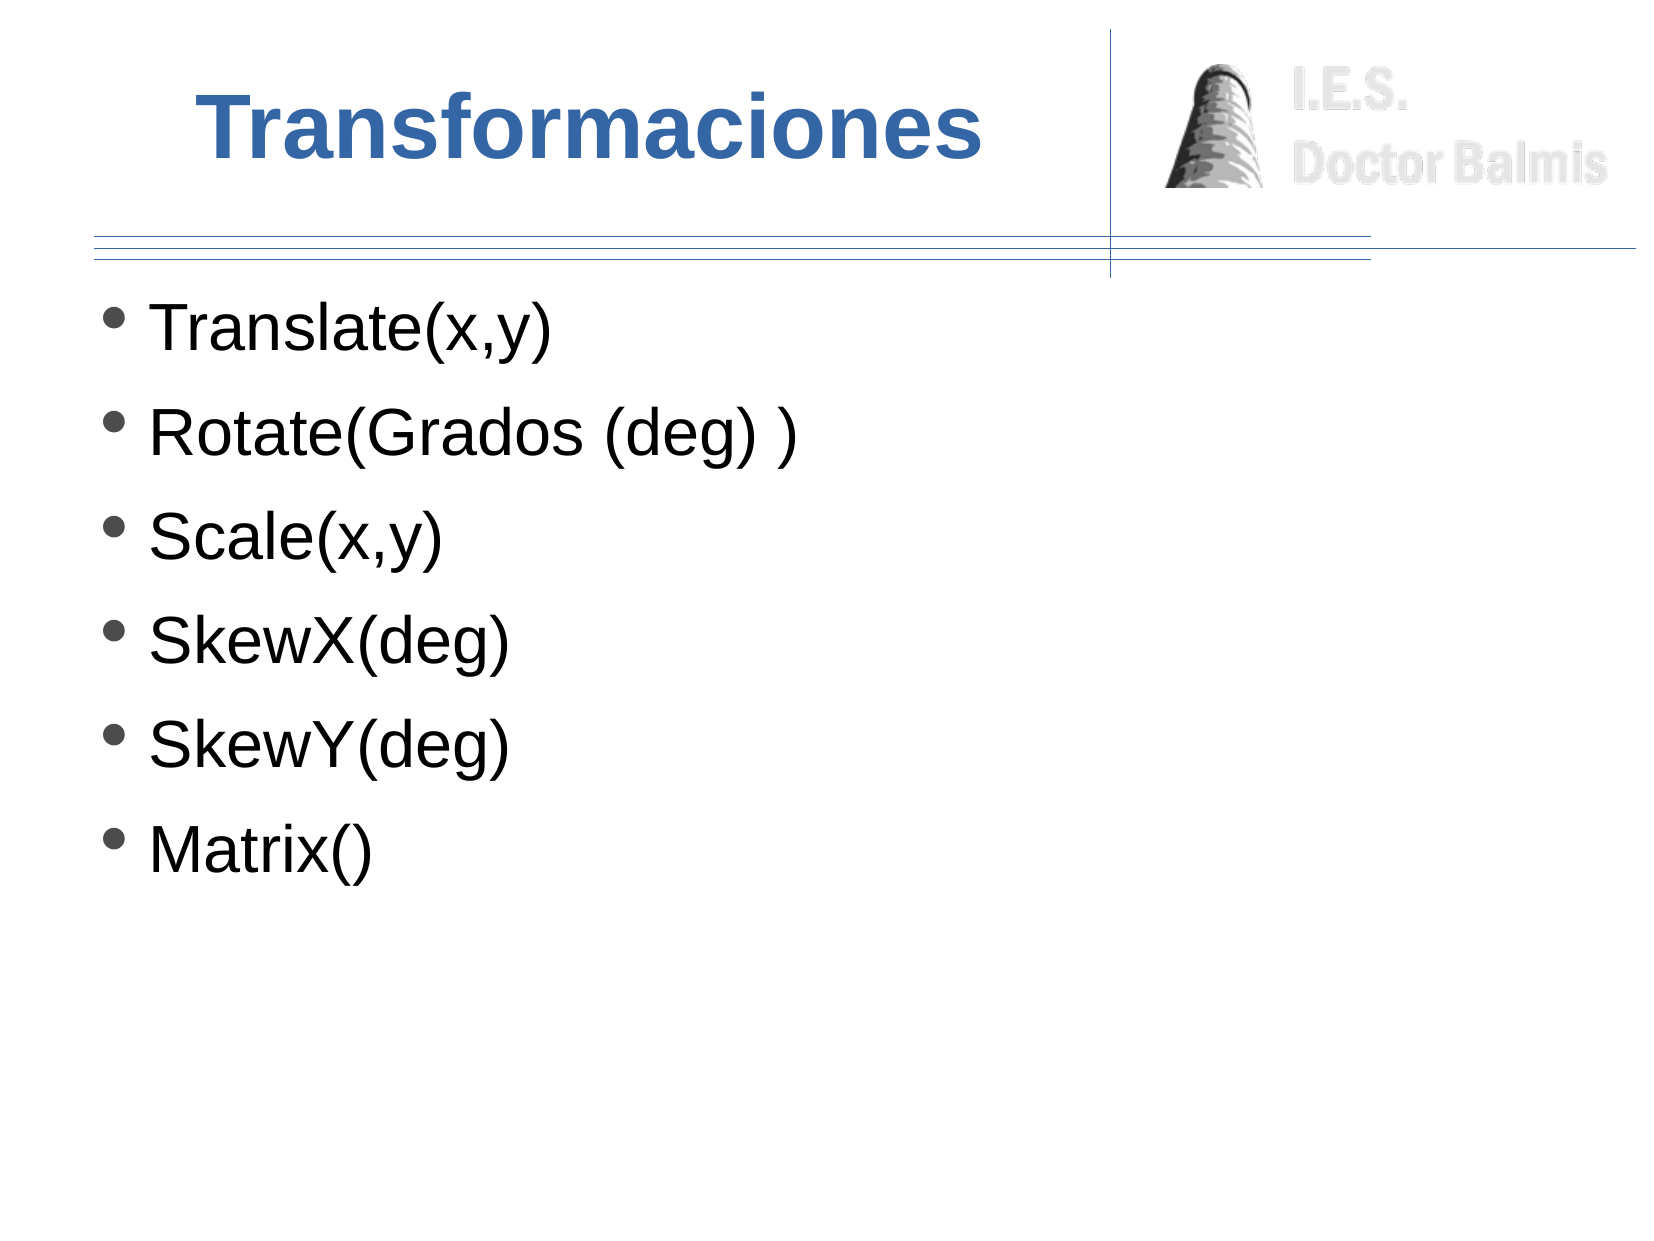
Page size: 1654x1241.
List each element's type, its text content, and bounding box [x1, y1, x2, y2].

title Transformaciones [118, 23, 1063, 231]
picture [1133, 64, 1619, 188]
list Translate(x,y) Rotate(Grados (deg) ) Scale(x,y) SkewX(deg) SkewY(deg) Matrix() [82, 290, 1571, 1010]
